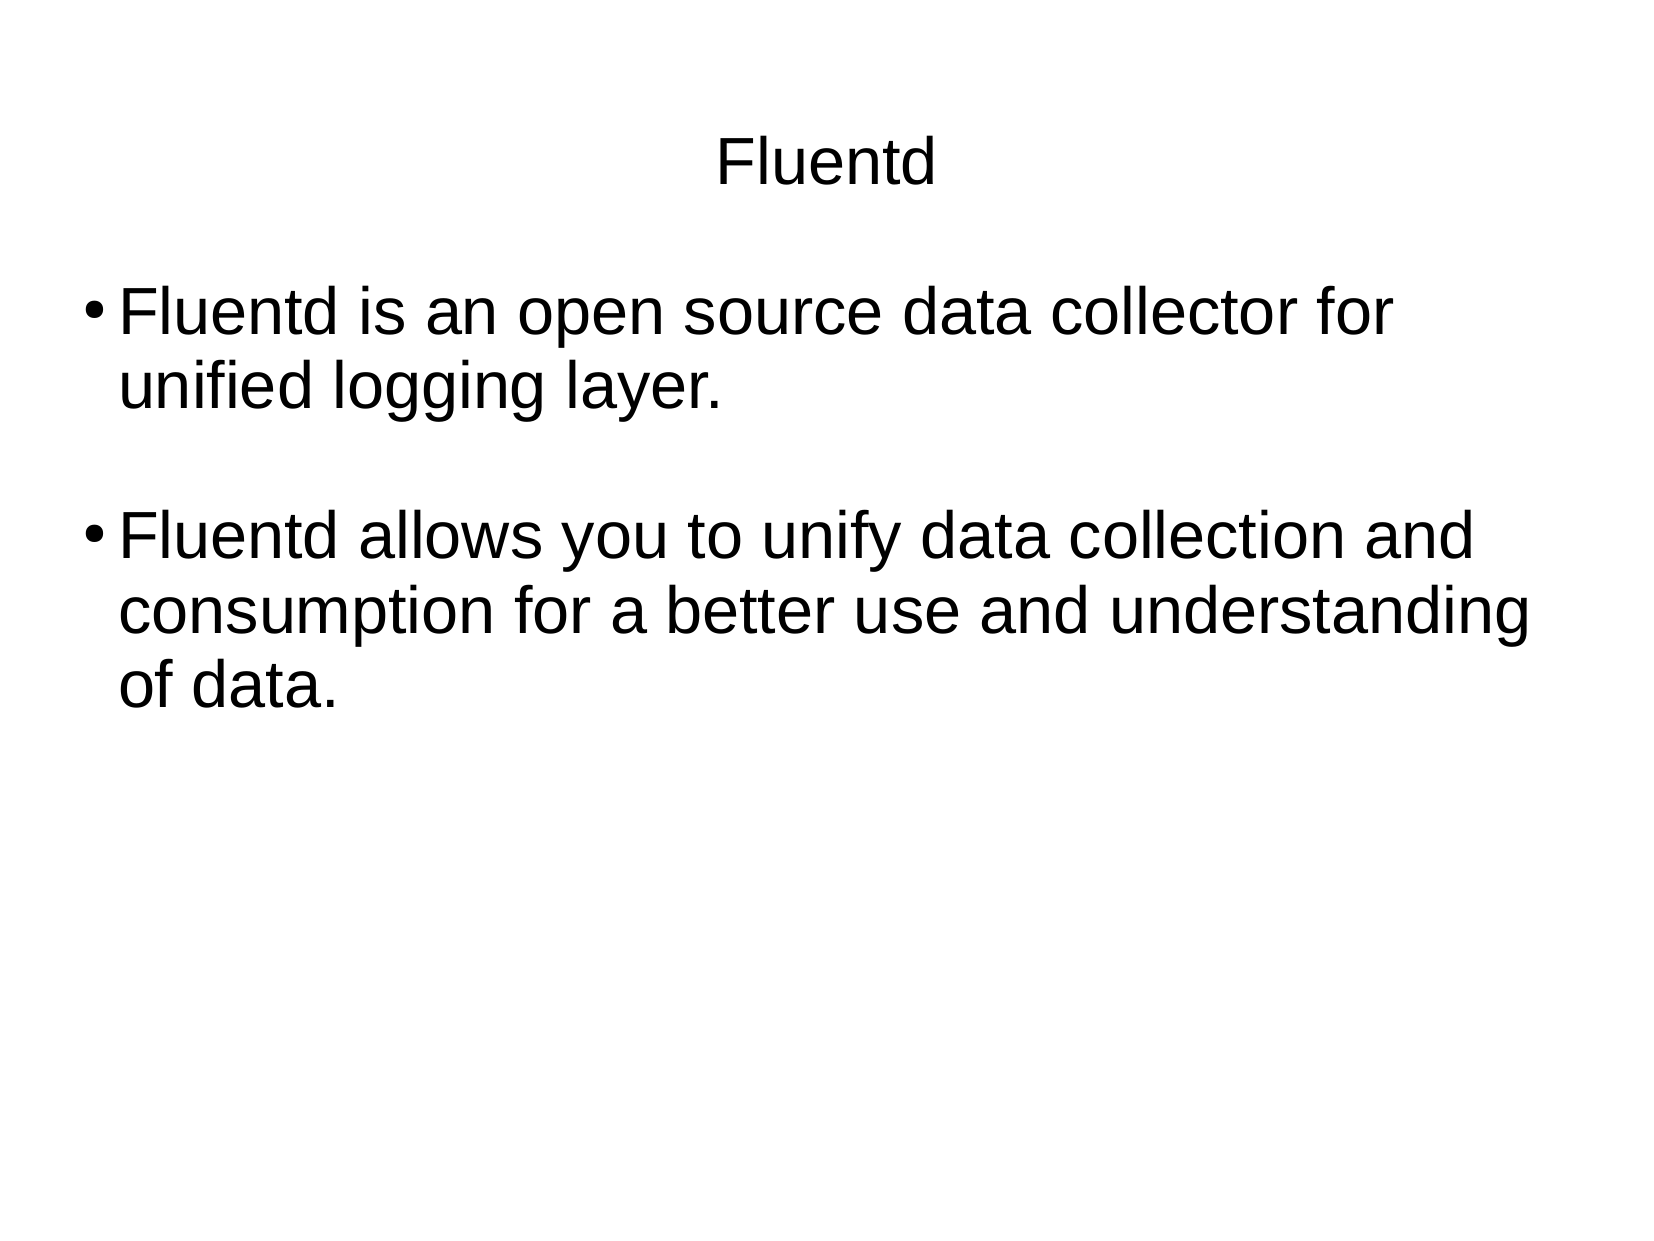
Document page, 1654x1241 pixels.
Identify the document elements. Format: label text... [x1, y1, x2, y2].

subtitle Fluentd Fluentd is an open source data collector for unified logging layer. Fluentd allows you to unify data collection and consumption for a better use and understanding of data. [82, 49, 1571, 1010]
